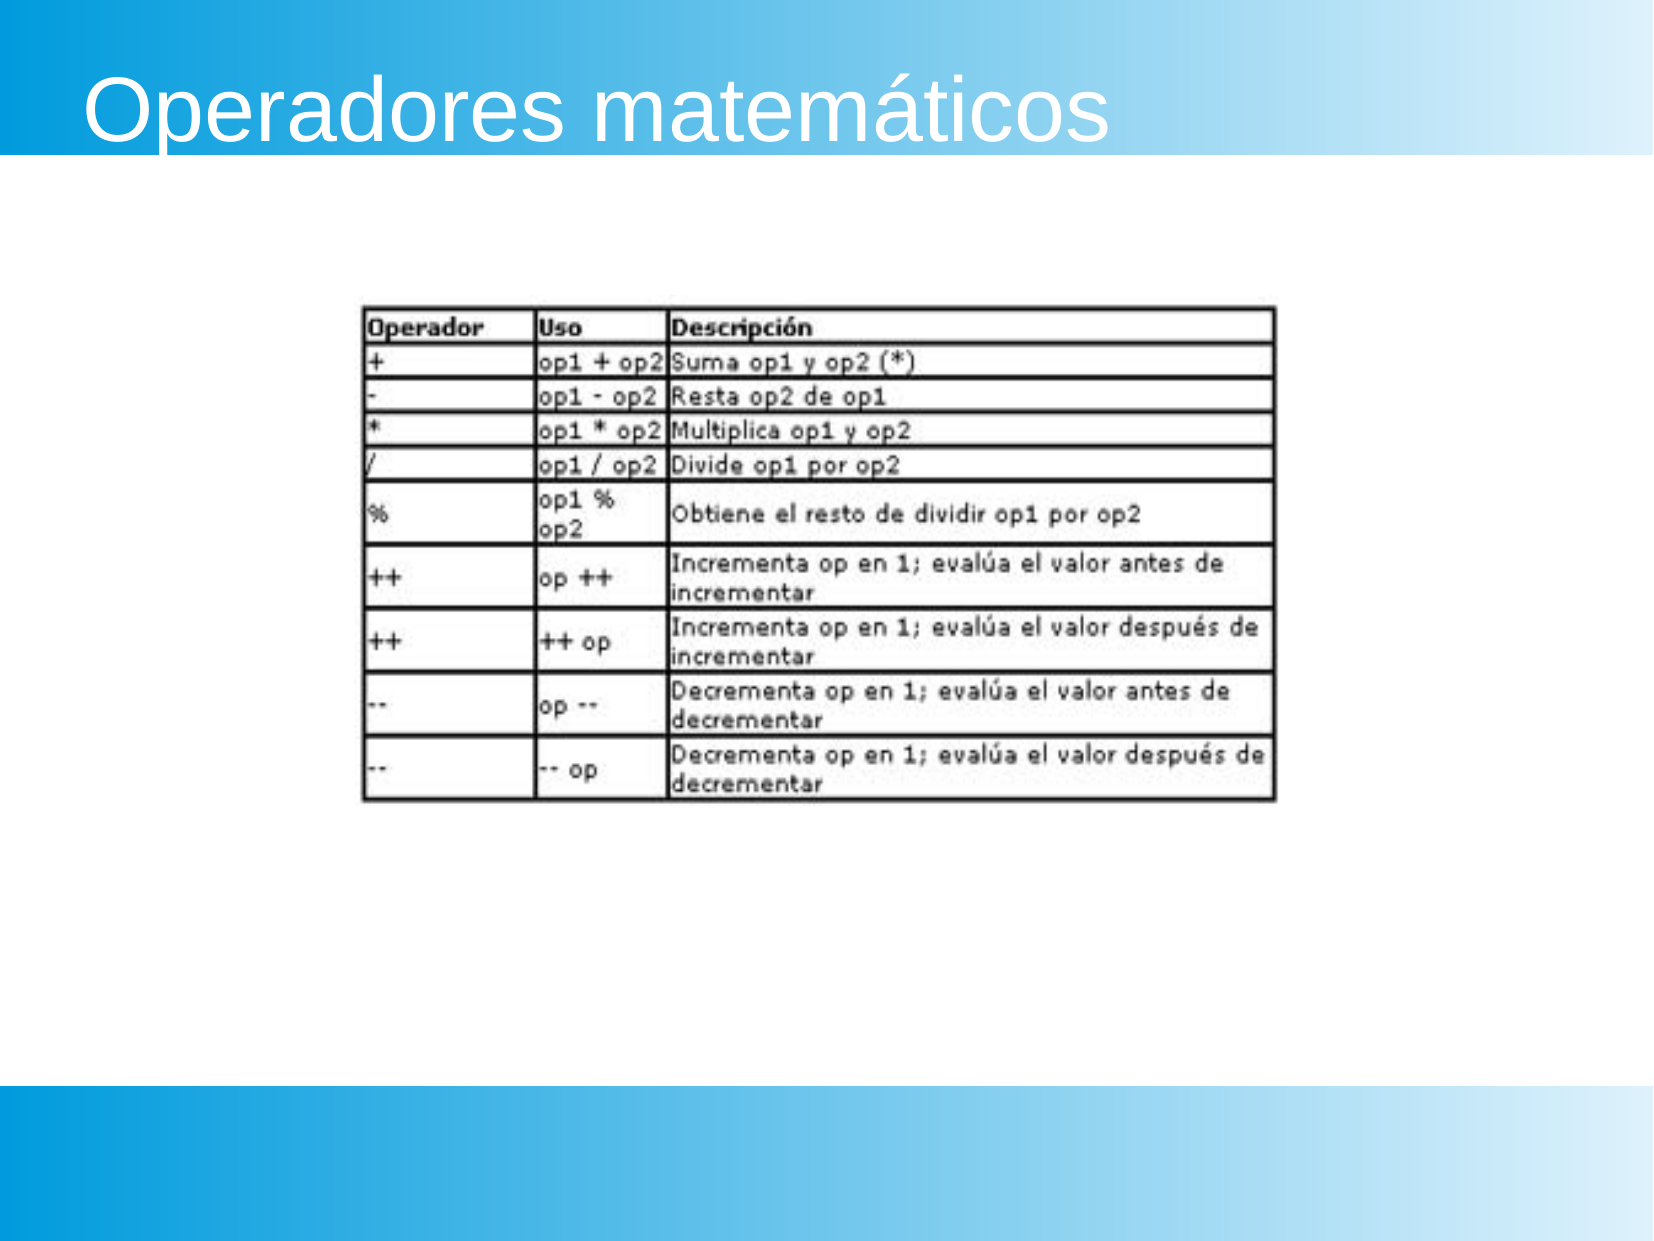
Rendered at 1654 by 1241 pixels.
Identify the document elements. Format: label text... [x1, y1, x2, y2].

picture [354, 295, 1288, 815]
title Operadores matemáticos [82, 49, 1571, 155]
